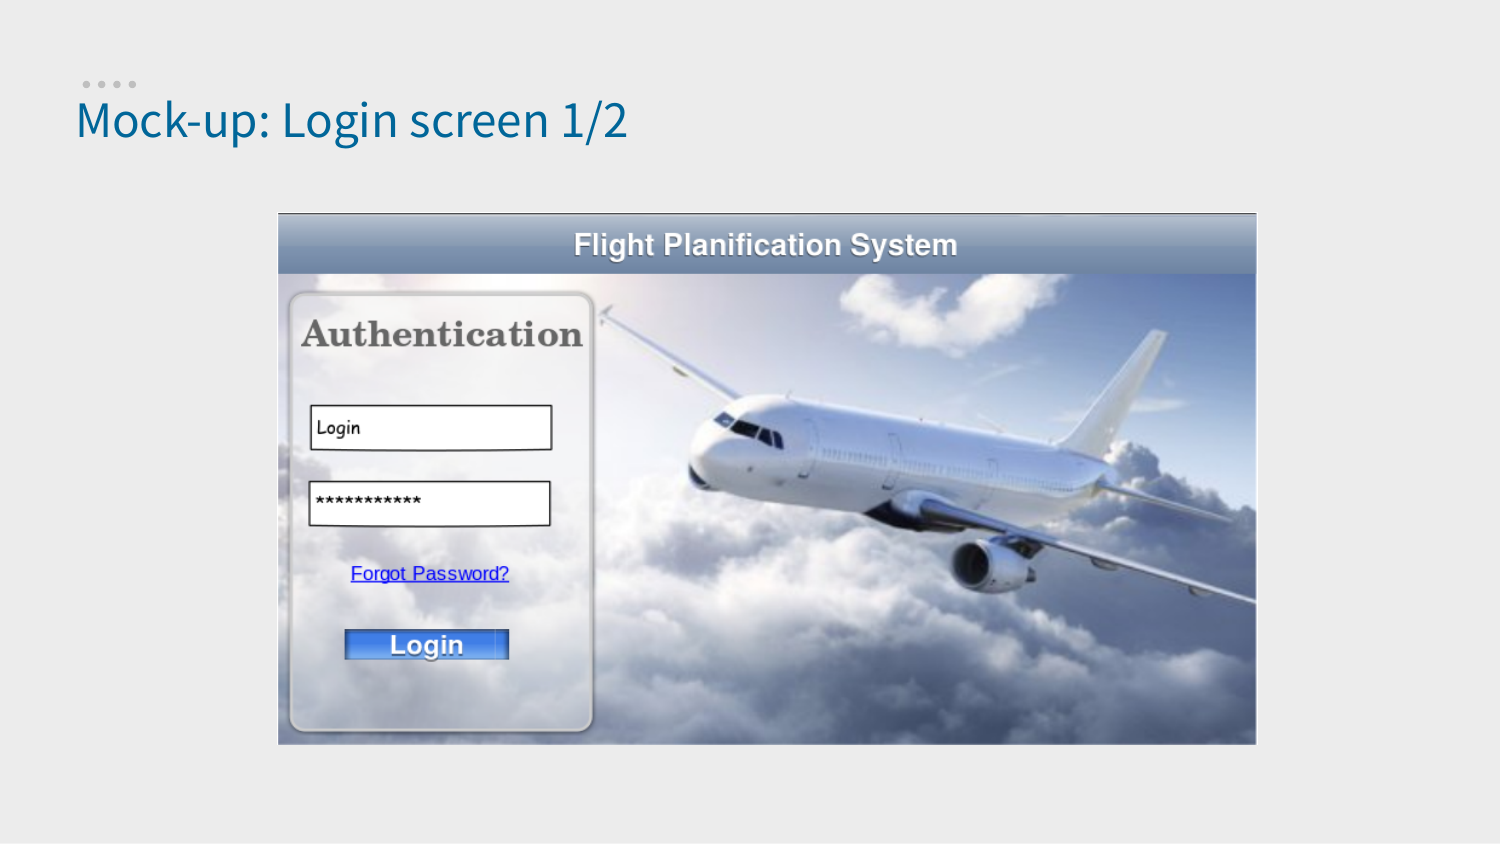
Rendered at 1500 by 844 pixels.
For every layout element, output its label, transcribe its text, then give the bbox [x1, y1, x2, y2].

title Mock-up: Login screen 1/2 [75, 47, 1425, 189]
picture [277, 212, 1258, 745]
